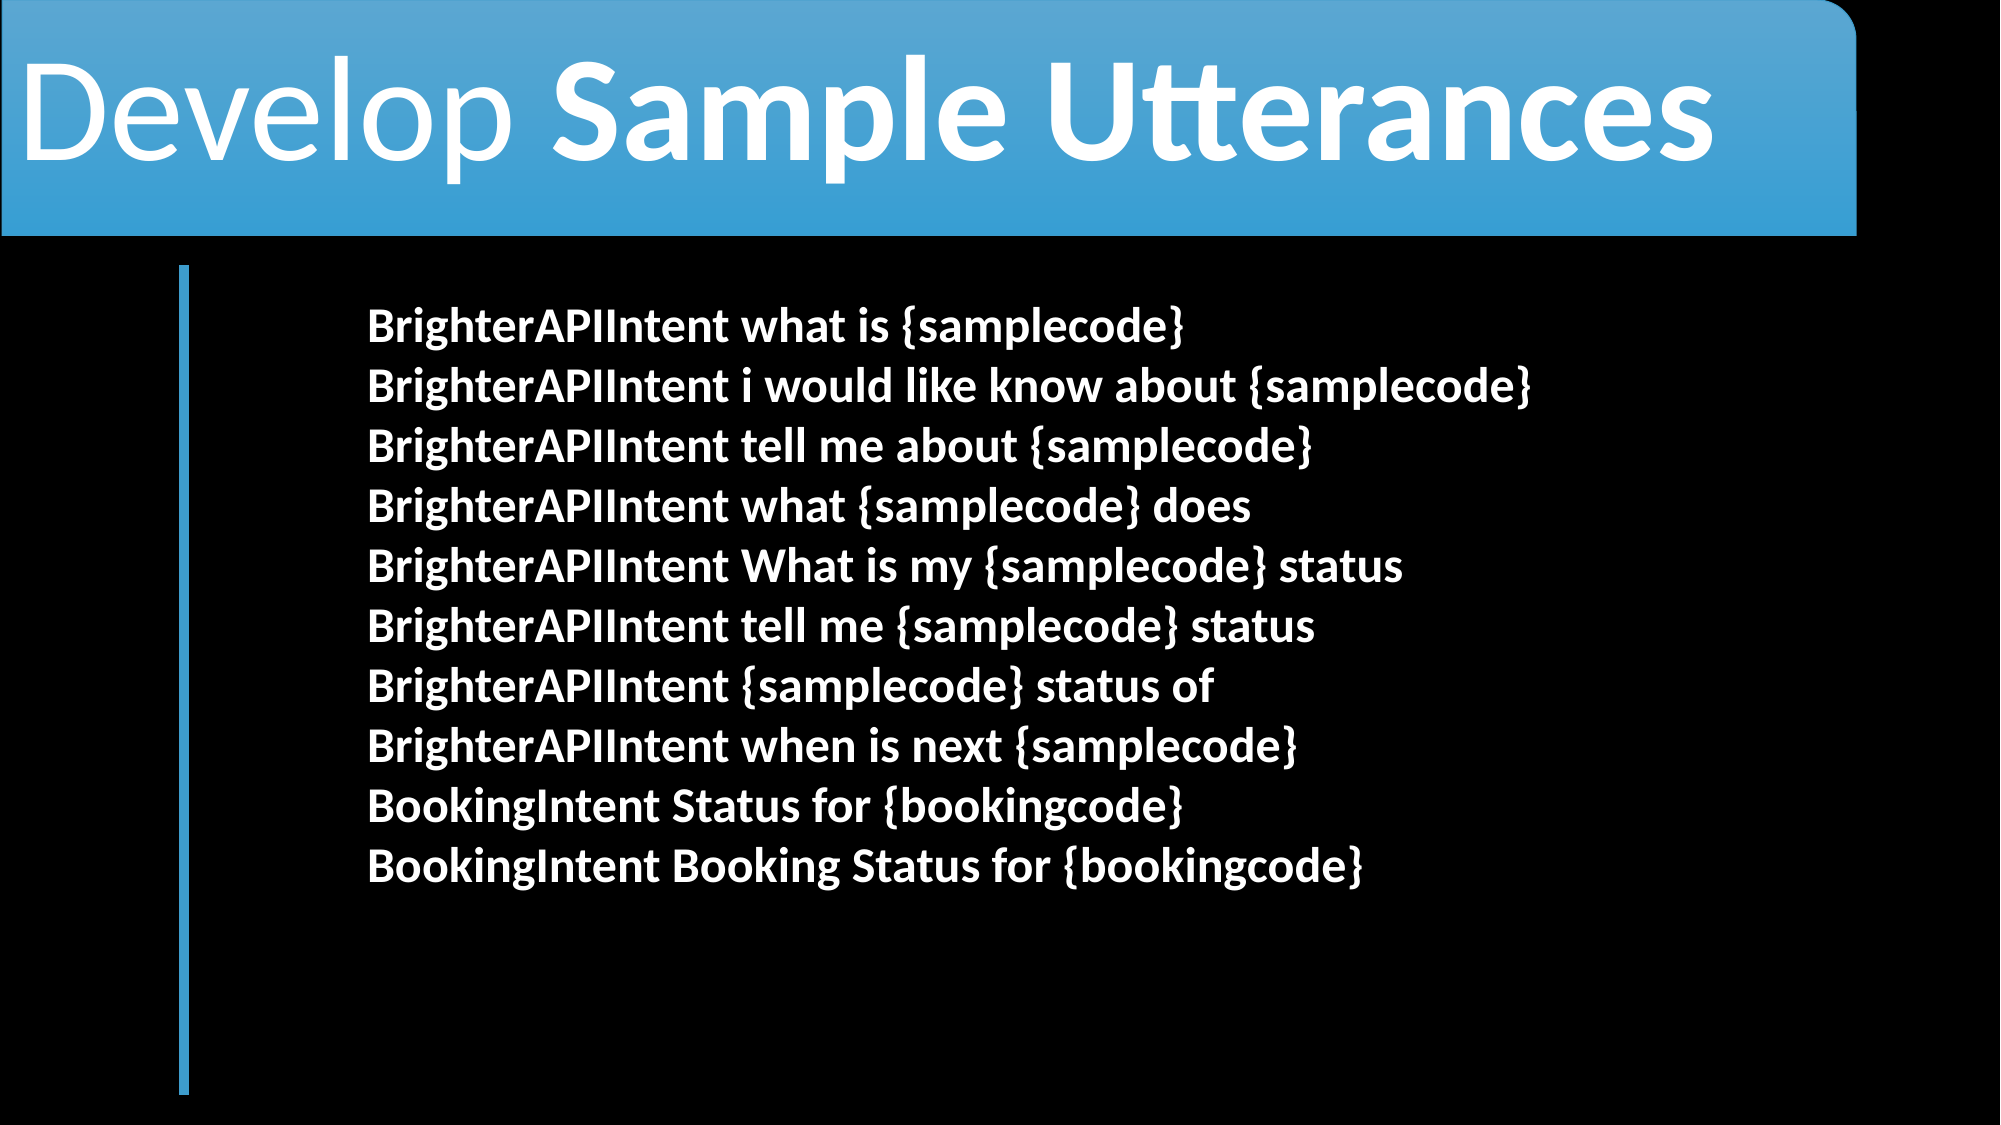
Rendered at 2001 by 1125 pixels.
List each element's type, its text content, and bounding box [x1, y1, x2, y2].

text_box BrighterAPIIntent what is {samplecode} BrighterAPIIntent i would like know about {samplecode} BrighterAPIIntent tell me about {samplecode} BrighterAPIIntent what {samplecode} does BrighterAPIIntent What is my {samplecode} status BrighterAPIIntent tell me {samplecode} status BrighterAPIIntent {samplecode} status of BrighterAPIIntent when is next {samplecode} BookingIntent Status for {bookingcode} BookingIntent Booking Status for {bookingcode} [202, 285, 1632, 900]
text_box [2, 0, 1857, 236]
text_box Develop Sample Utterances [2, 3, 1732, 198]
